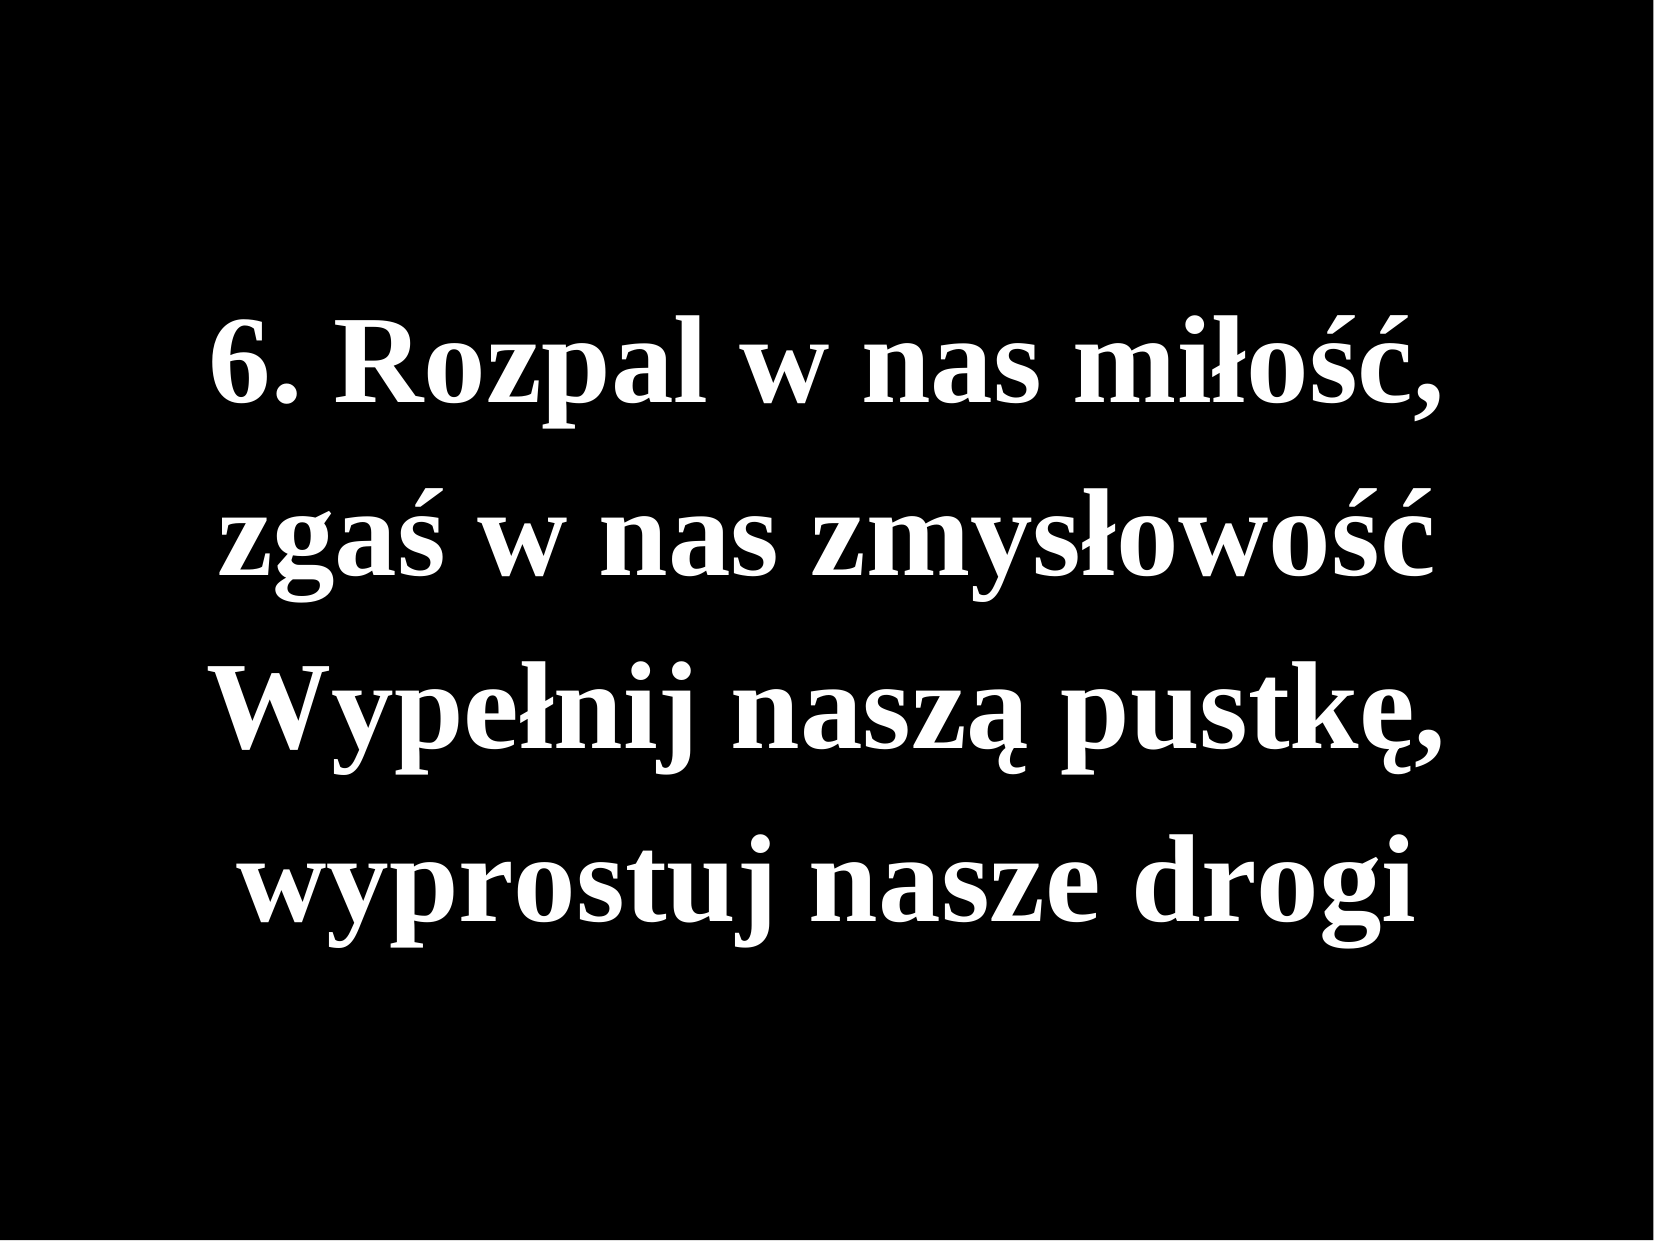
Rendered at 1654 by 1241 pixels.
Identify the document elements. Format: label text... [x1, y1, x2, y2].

title 6. Rozpal w nas miłość, ppp zgaś w nas zmysłowość ppp Wypełnij naszą pustkę, ppp wyprostuj nasze drogi [0, 0, 1654, 1241]
